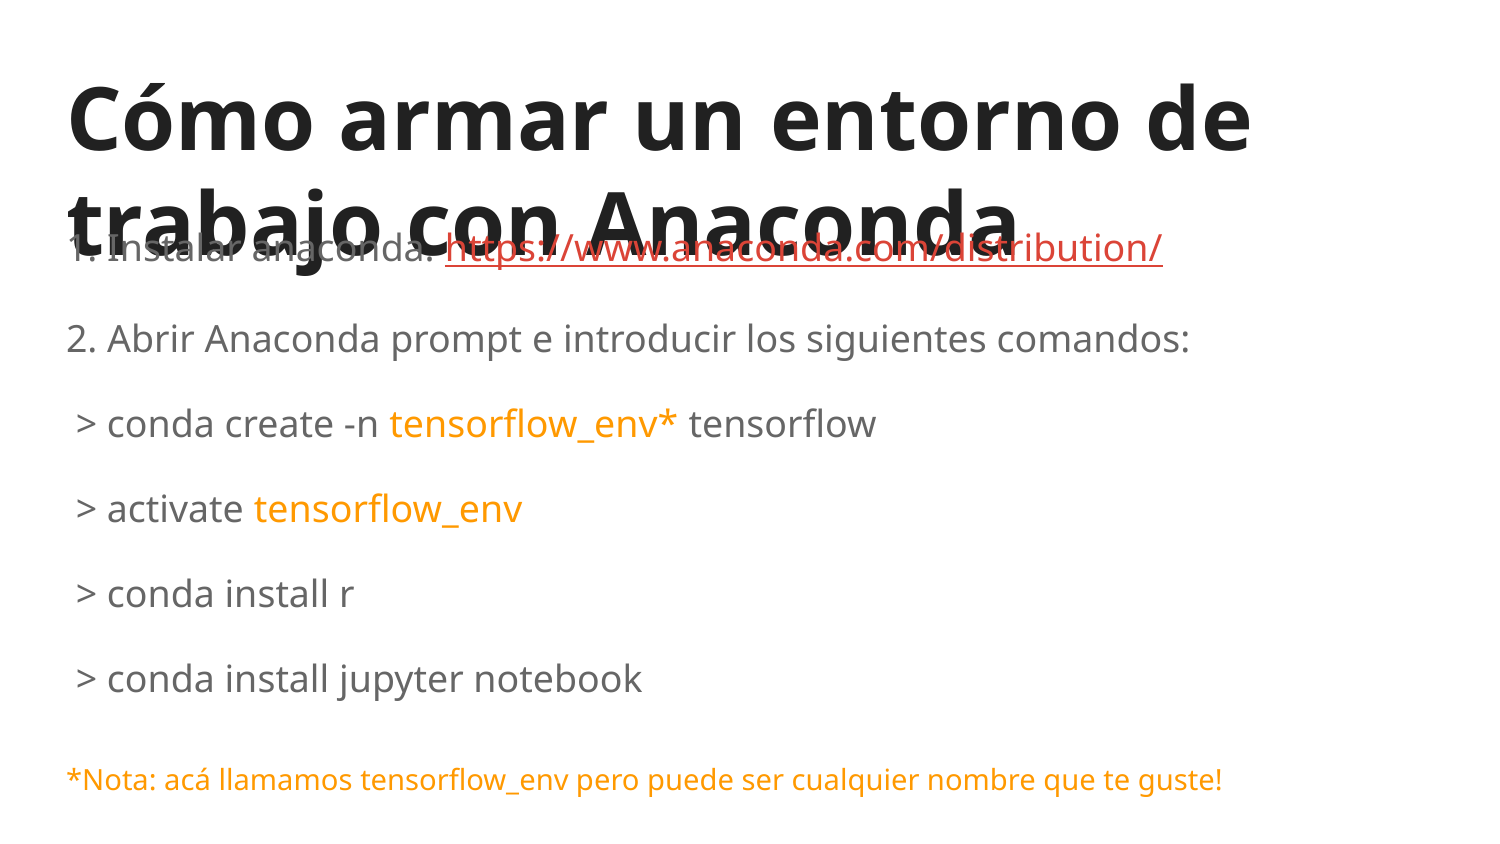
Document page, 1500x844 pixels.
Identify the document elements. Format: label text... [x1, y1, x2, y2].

list 1. Instalar anaconda. https://www.anaconda.com/distribution/ 2. Abrir Anaconda prompt e introducir los siguientes comandos: > conda create -n tensorflow_env* tensorflow > activate tensorflow_env > conda install r > conda install jupyter notebook [51, 201, 1449, 746]
text_box *Nota: acá llamamos tensorflow_env pero puede ser cualquier nombre que te guste! [51, 746, 1449, 799]
title Cómo armar un entorno de trabajo con Anaconda [51, 48, 1449, 180]
